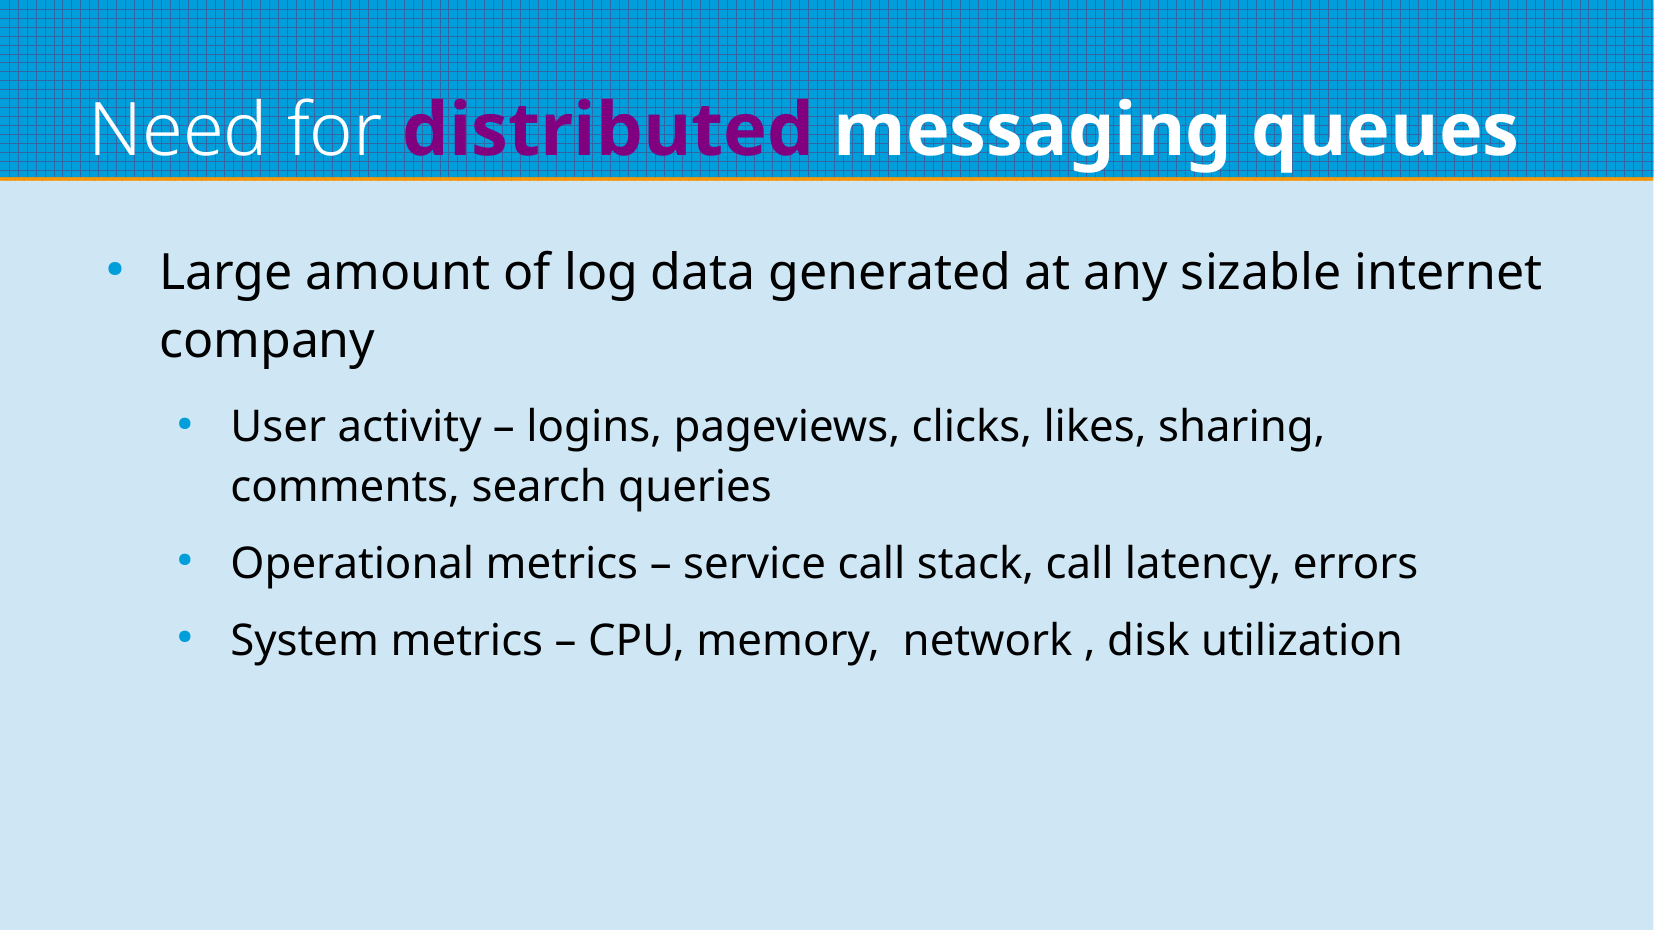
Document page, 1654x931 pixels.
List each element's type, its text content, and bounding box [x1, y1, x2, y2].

list Large amount of log data generated at any sizable internet company User activity – logins, pageviews, clicks, likes, sharing, comments, search queries Operational metrics – service call stack, call latency, errors System metrics – CPU, memory, network , disk utilization [88, 236, 1565, 813]
title Need for distributed messaging queues [88, 14, 1565, 178]
